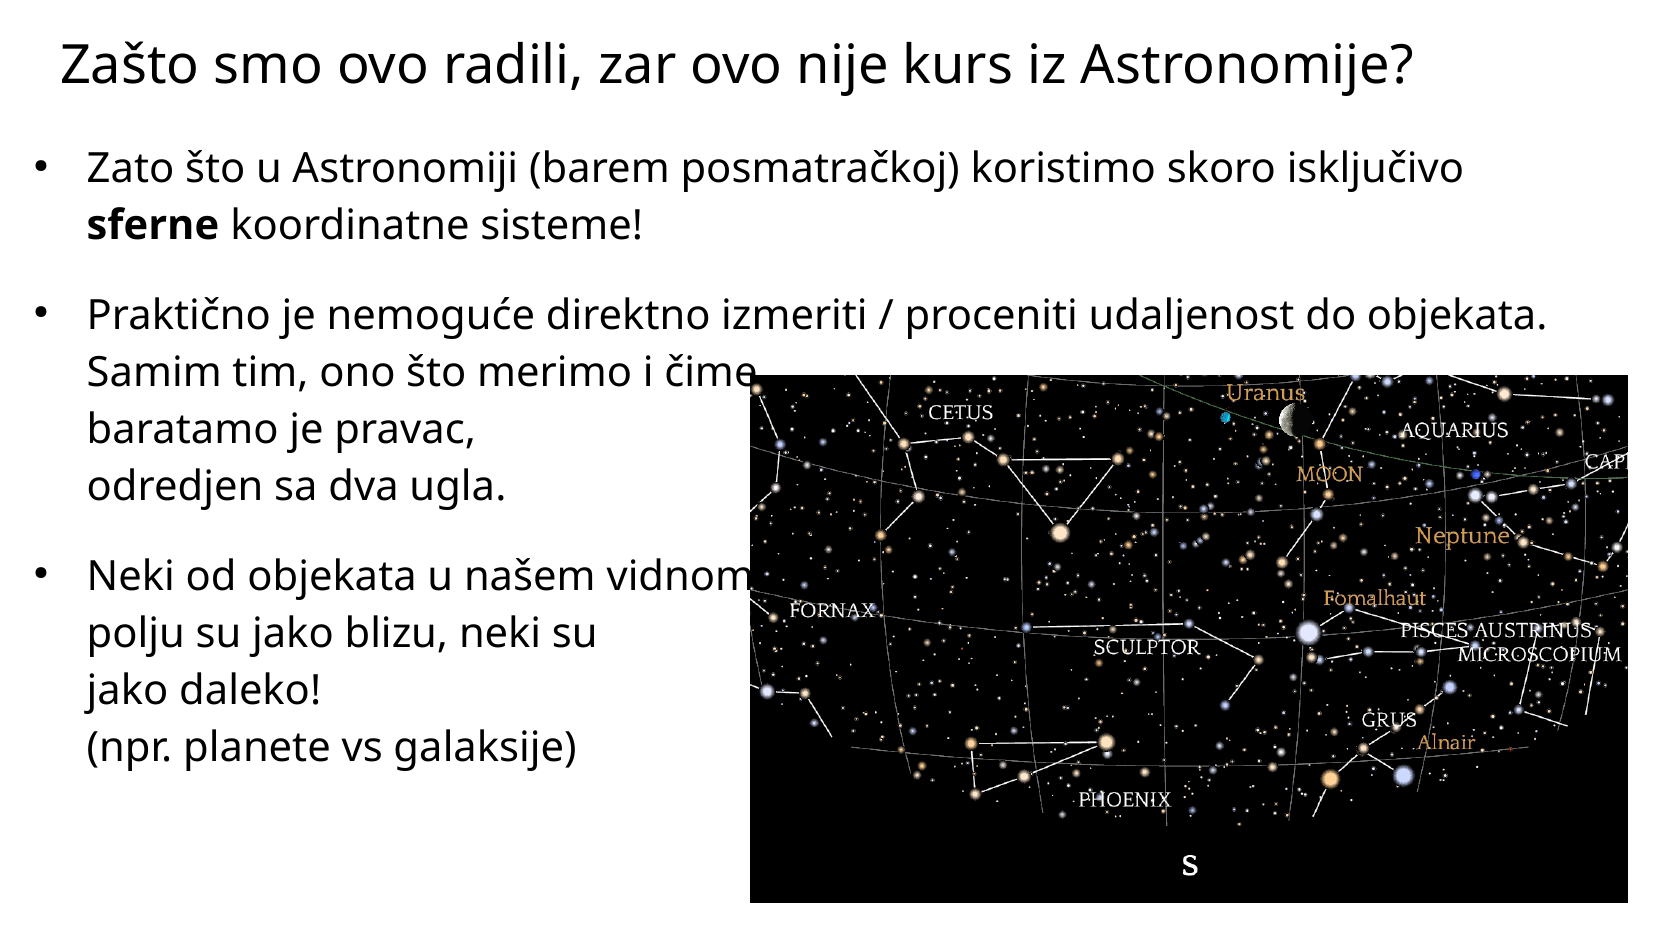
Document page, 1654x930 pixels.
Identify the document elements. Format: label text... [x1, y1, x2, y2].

list Zato što u Astronomiji (barem posmatračkoj) koristimo skoro isključivo sferne koordinatne sisteme! Praktično je nemoguće direktno izmeriti / proceniti udaljenost do objekata. Samim tim, ono što merimo i čime baratamo je pravac, odredjen sa dva ugla. Neki od objekata u našem vidnom polju su jako blizu, neki su jako daleko! (npr. planete vs galaksije) [15, 138, 1605, 868]
title Zašto smo ovo radili, zar ovo nije kurs iz Astronomije? [59, 13, 1648, 113]
picture [750, 375, 1628, 903]
